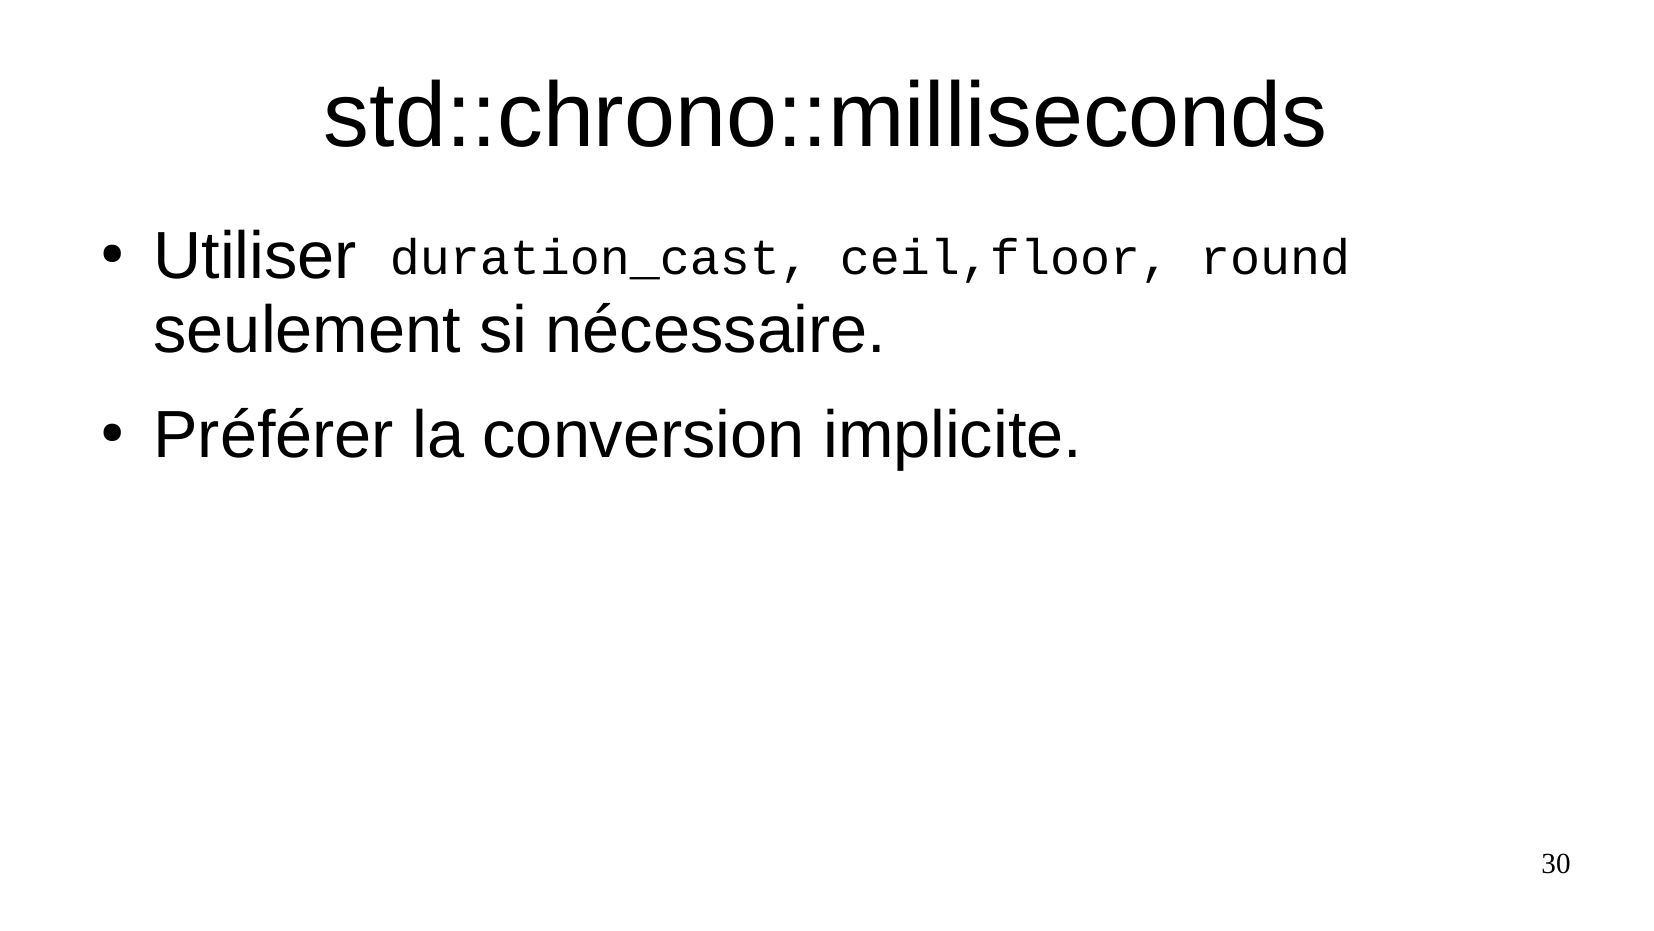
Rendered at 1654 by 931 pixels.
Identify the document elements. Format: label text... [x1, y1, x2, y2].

list Utiliser seulement si nécessaire. Préférer la conversion implicite. [82, 217, 1571, 758]
title std::chrono::milliseconds [82, 37, 1571, 193]
text_box duration_cast, ceil,floor, round [375, 225, 1396, 316]
